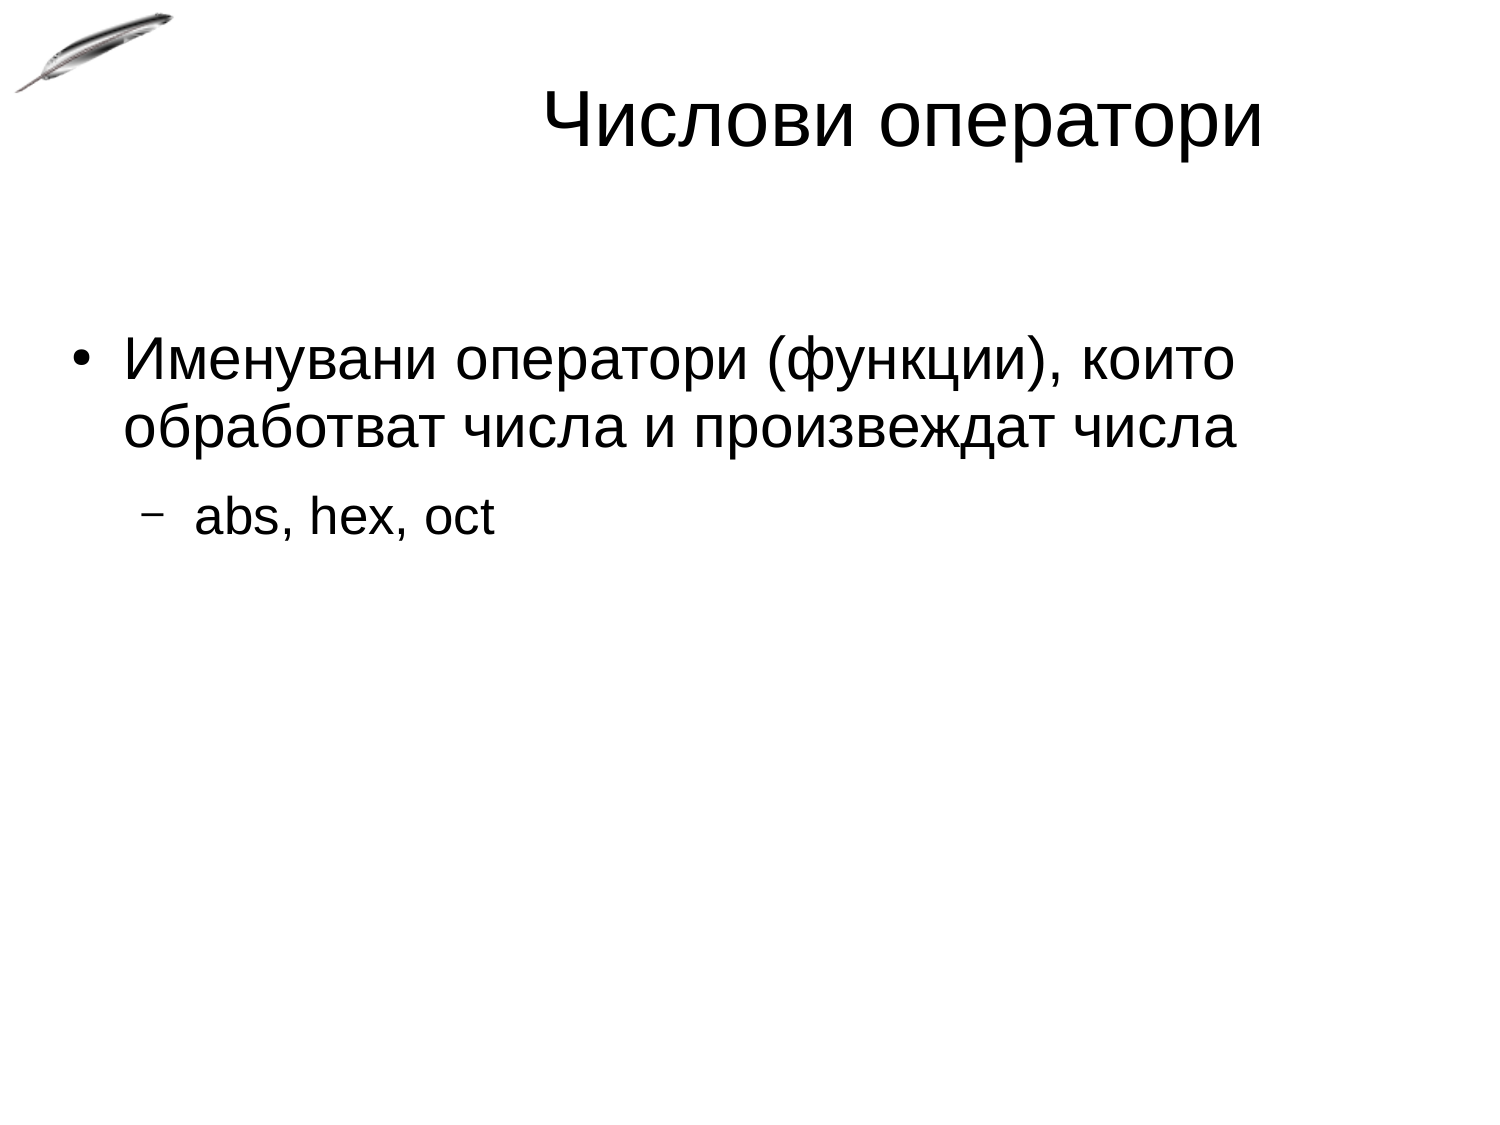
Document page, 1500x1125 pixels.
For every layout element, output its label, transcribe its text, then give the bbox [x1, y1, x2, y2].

title Числови оператори [383, 29, 1424, 209]
list Именувани оператори (функции), които обработват числа и произвеждат числа abs, hex, oct [53, 324, 1447, 1084]
picture [11, 11, 179, 95]
